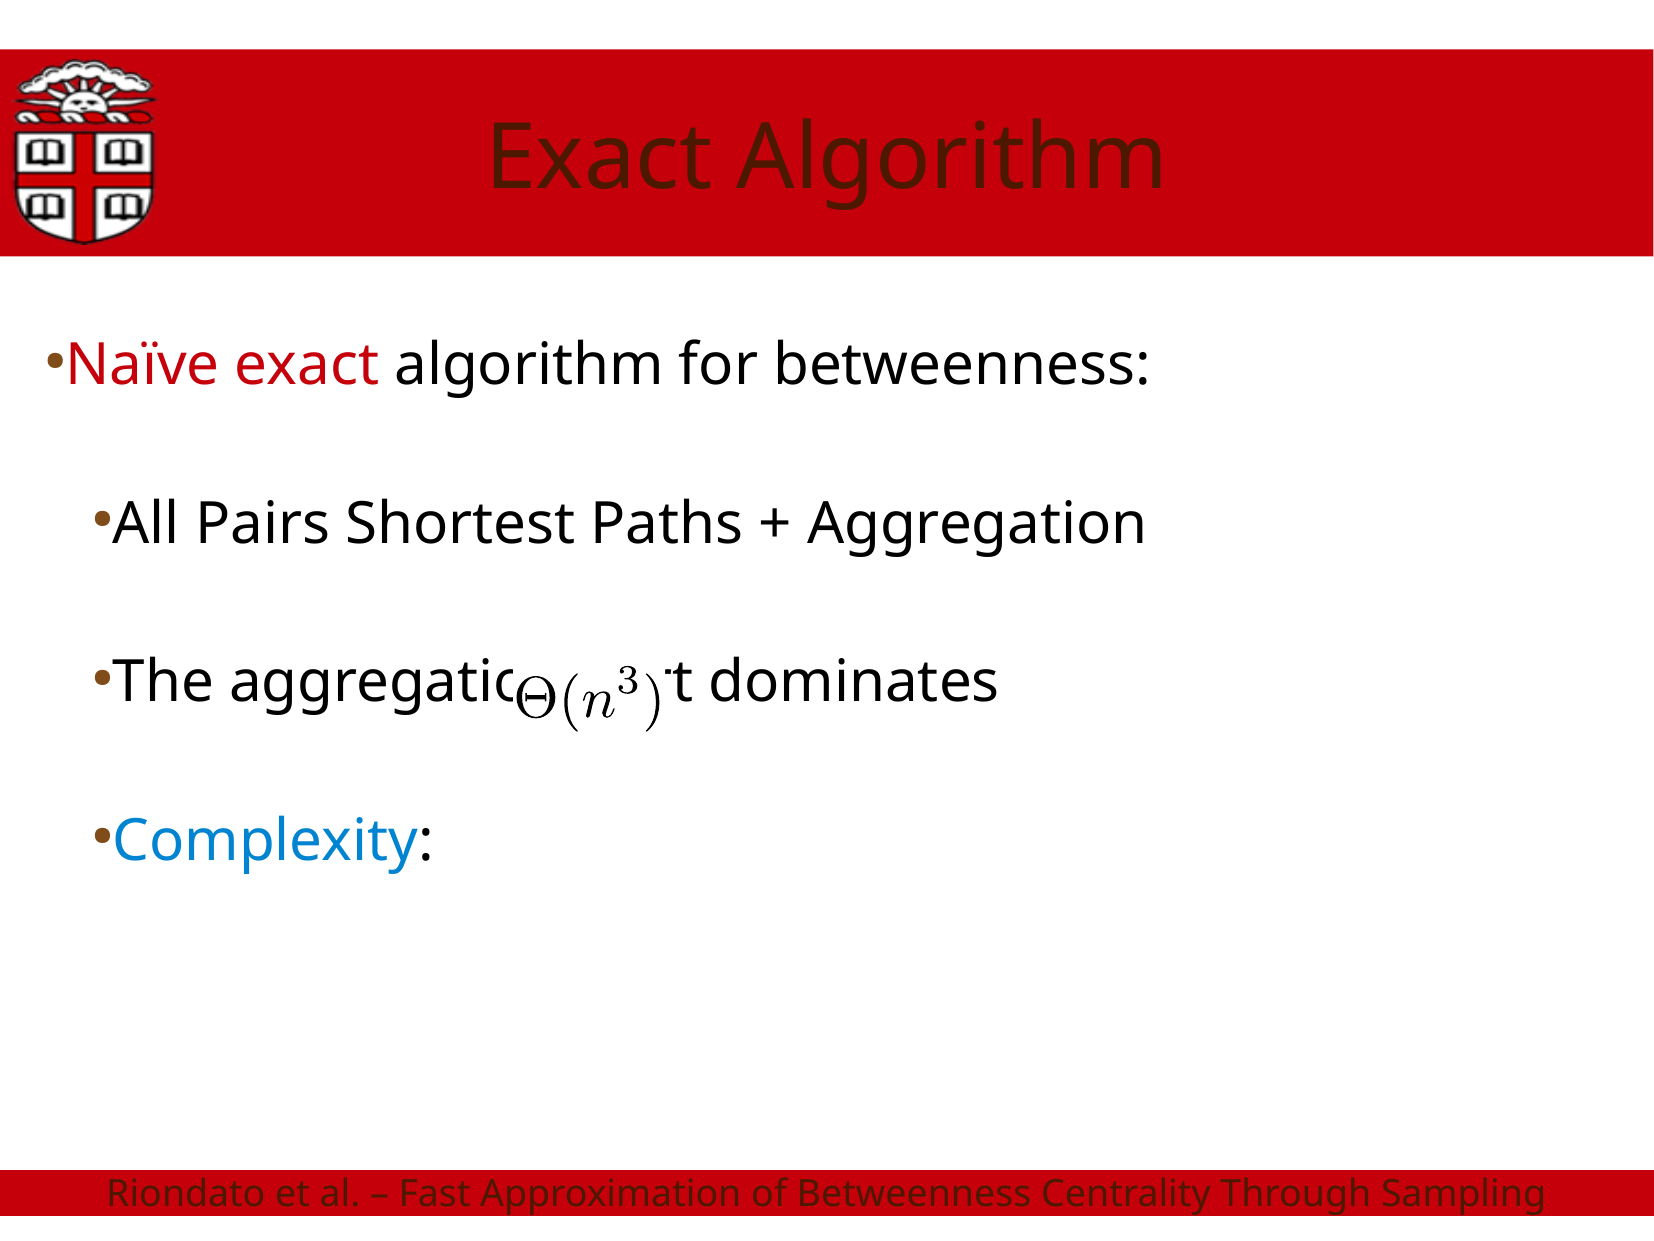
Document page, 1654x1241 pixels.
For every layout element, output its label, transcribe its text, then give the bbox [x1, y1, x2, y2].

text_box Naïve exact algorithm for betweenness: All Pairs Shortest Paths + Aggregation The aggregation part dominates Complexity: [30, 315, 1621, 1156]
text_box Riondato et al. – Fast Approximation of Betweenness Centrality Through Sampling [0, 1170, 1654, 1216]
title Exact Algorithm [0, 49, 1654, 257]
text_box [513, 665, 666, 732]
picture [11, 59, 158, 245]
